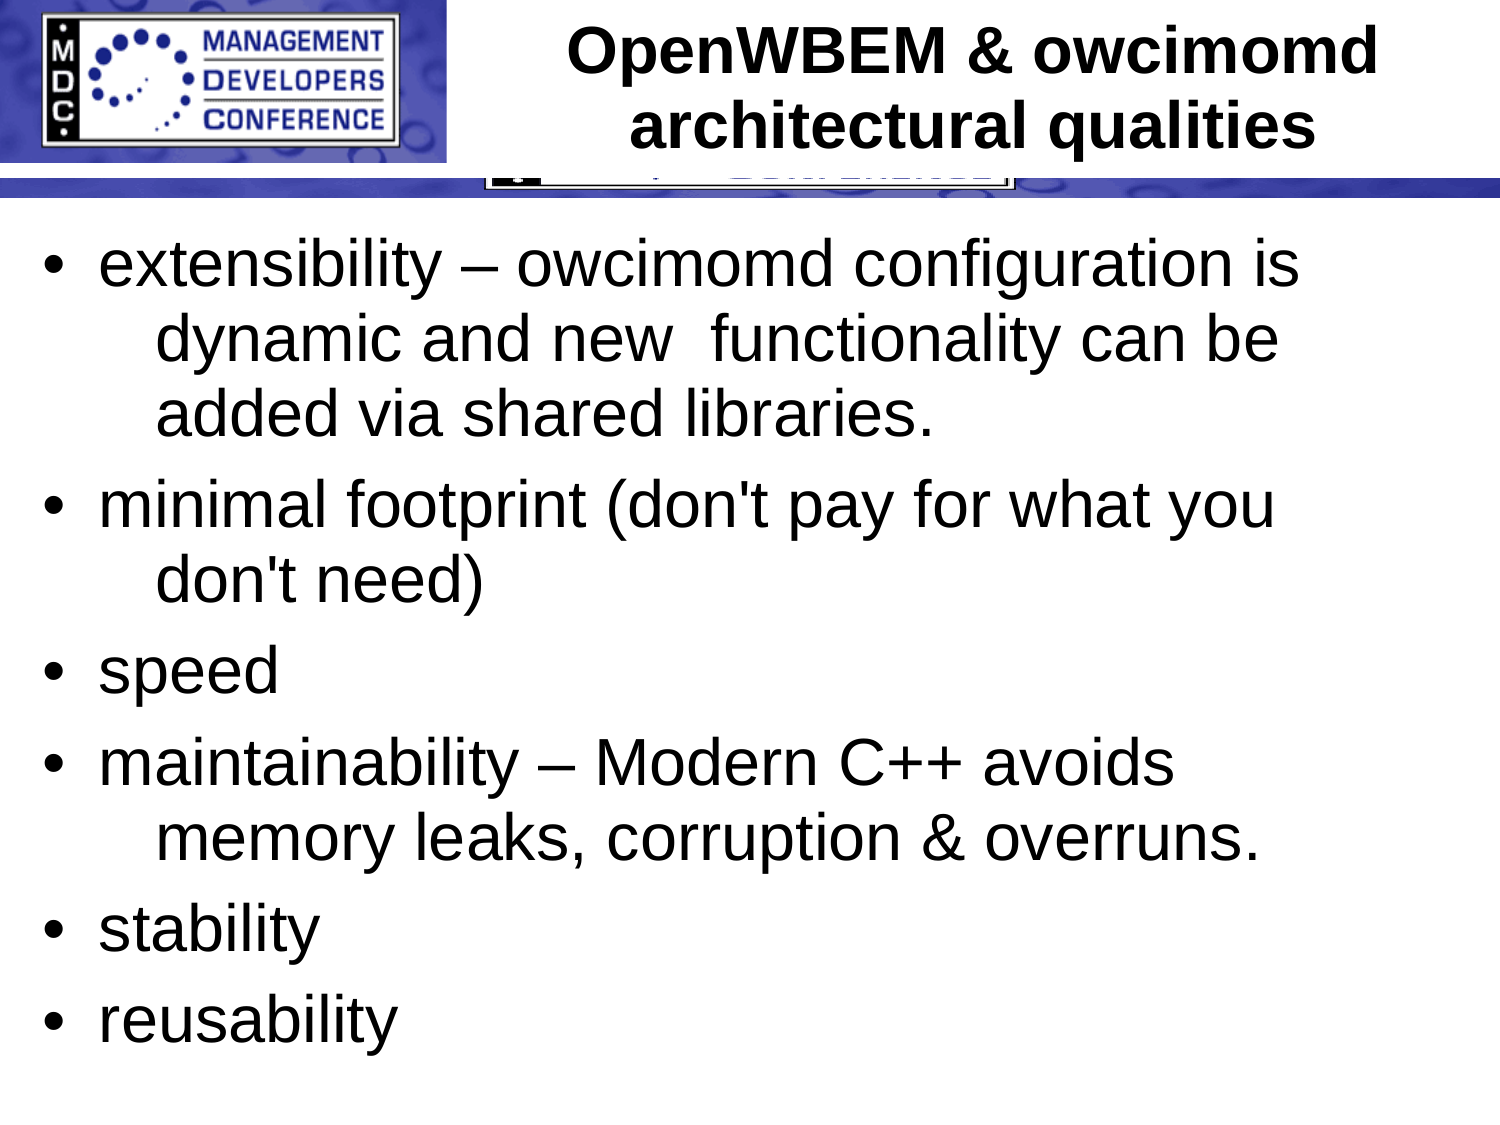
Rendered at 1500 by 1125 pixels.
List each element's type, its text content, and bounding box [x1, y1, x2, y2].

list extensibility – owcimomd configuration is dynamic and new functionality can be added via shared libraries. minimal footprint (don't pay for what you don't need) speed maintainability – Modern C++ avoids memory leaks, corruption & overruns. stability reusability [42, 226, 1433, 1067]
picture [0, 178, 1500, 198]
title OpenWBEM & owcimomd architectural qualities [447, 7, 1500, 169]
picture [0, 0, 447, 163]
